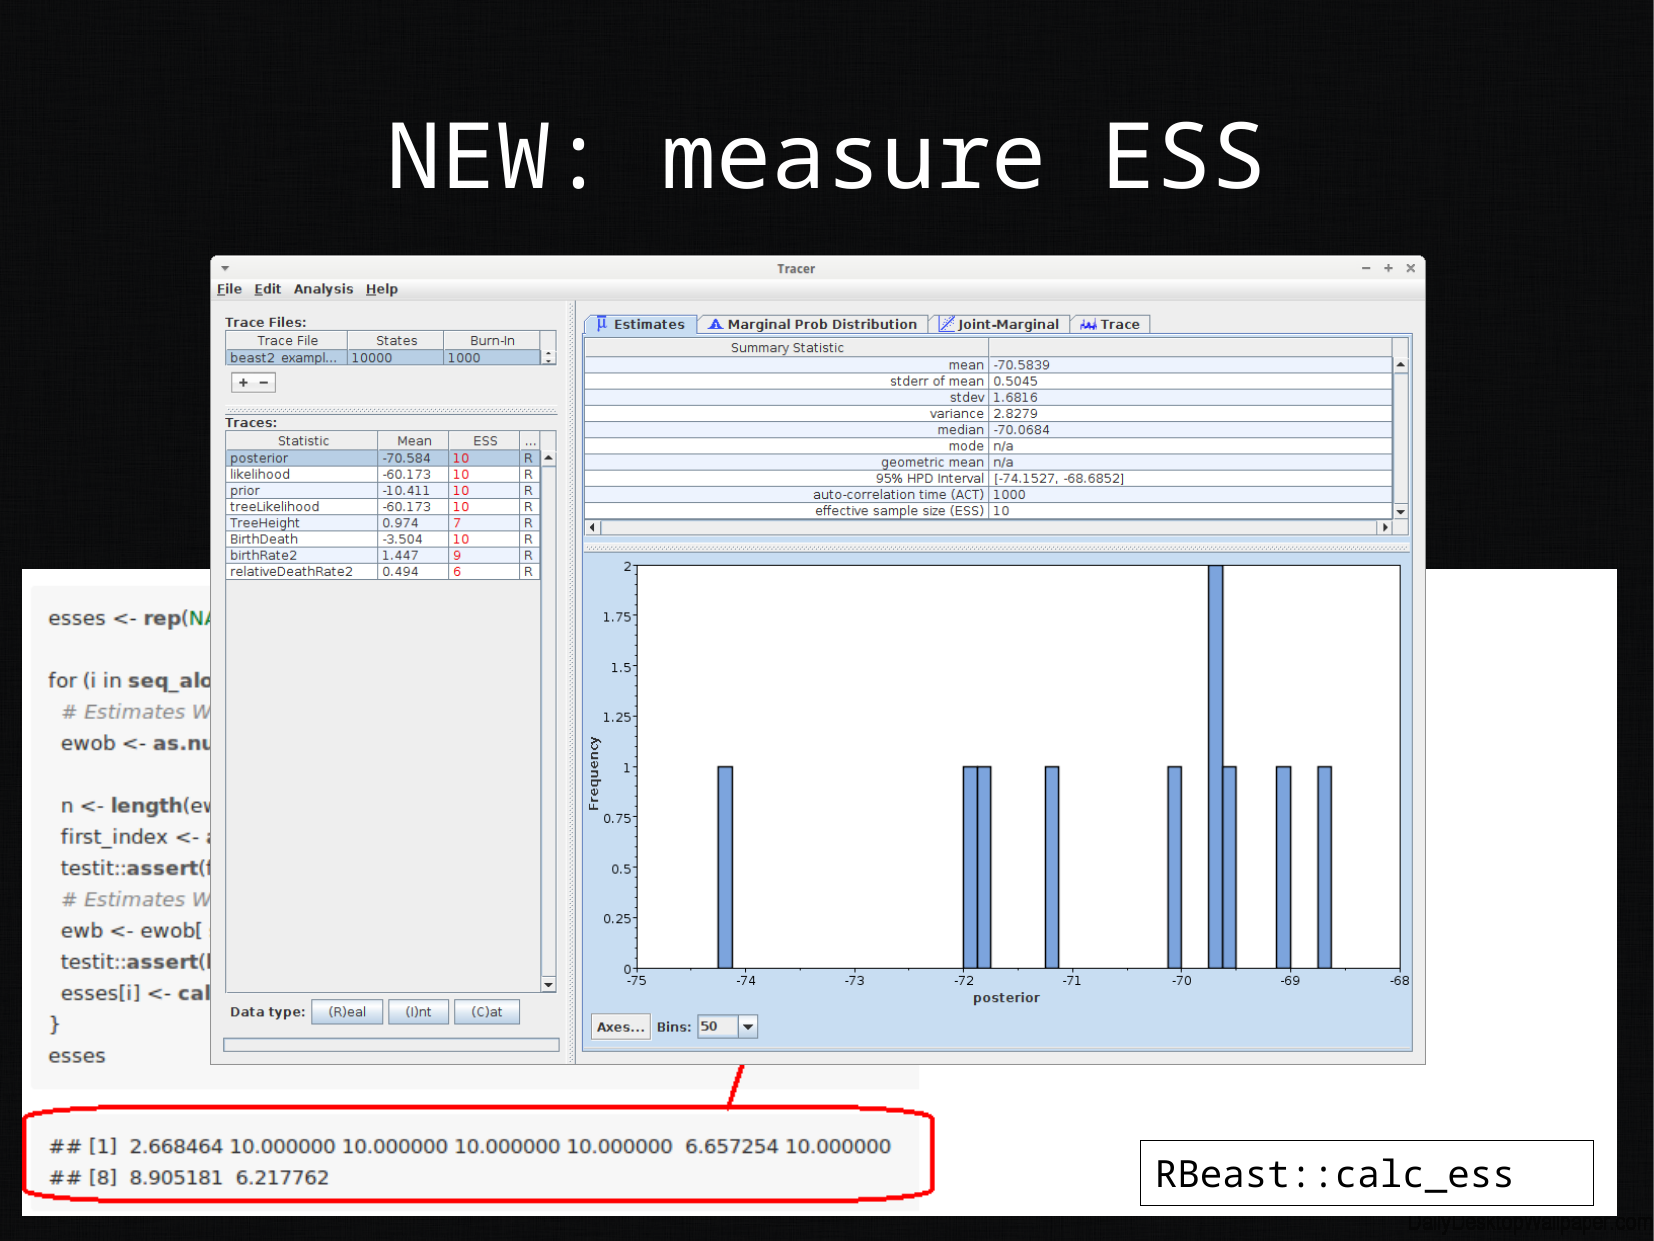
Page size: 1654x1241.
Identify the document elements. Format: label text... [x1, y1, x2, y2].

picture [0, 0, 1654, 1241]
title NEW: measure ESS [82, 49, 1571, 257]
text_box RBeast::calc_ess [1140, 1140, 1594, 1199]
